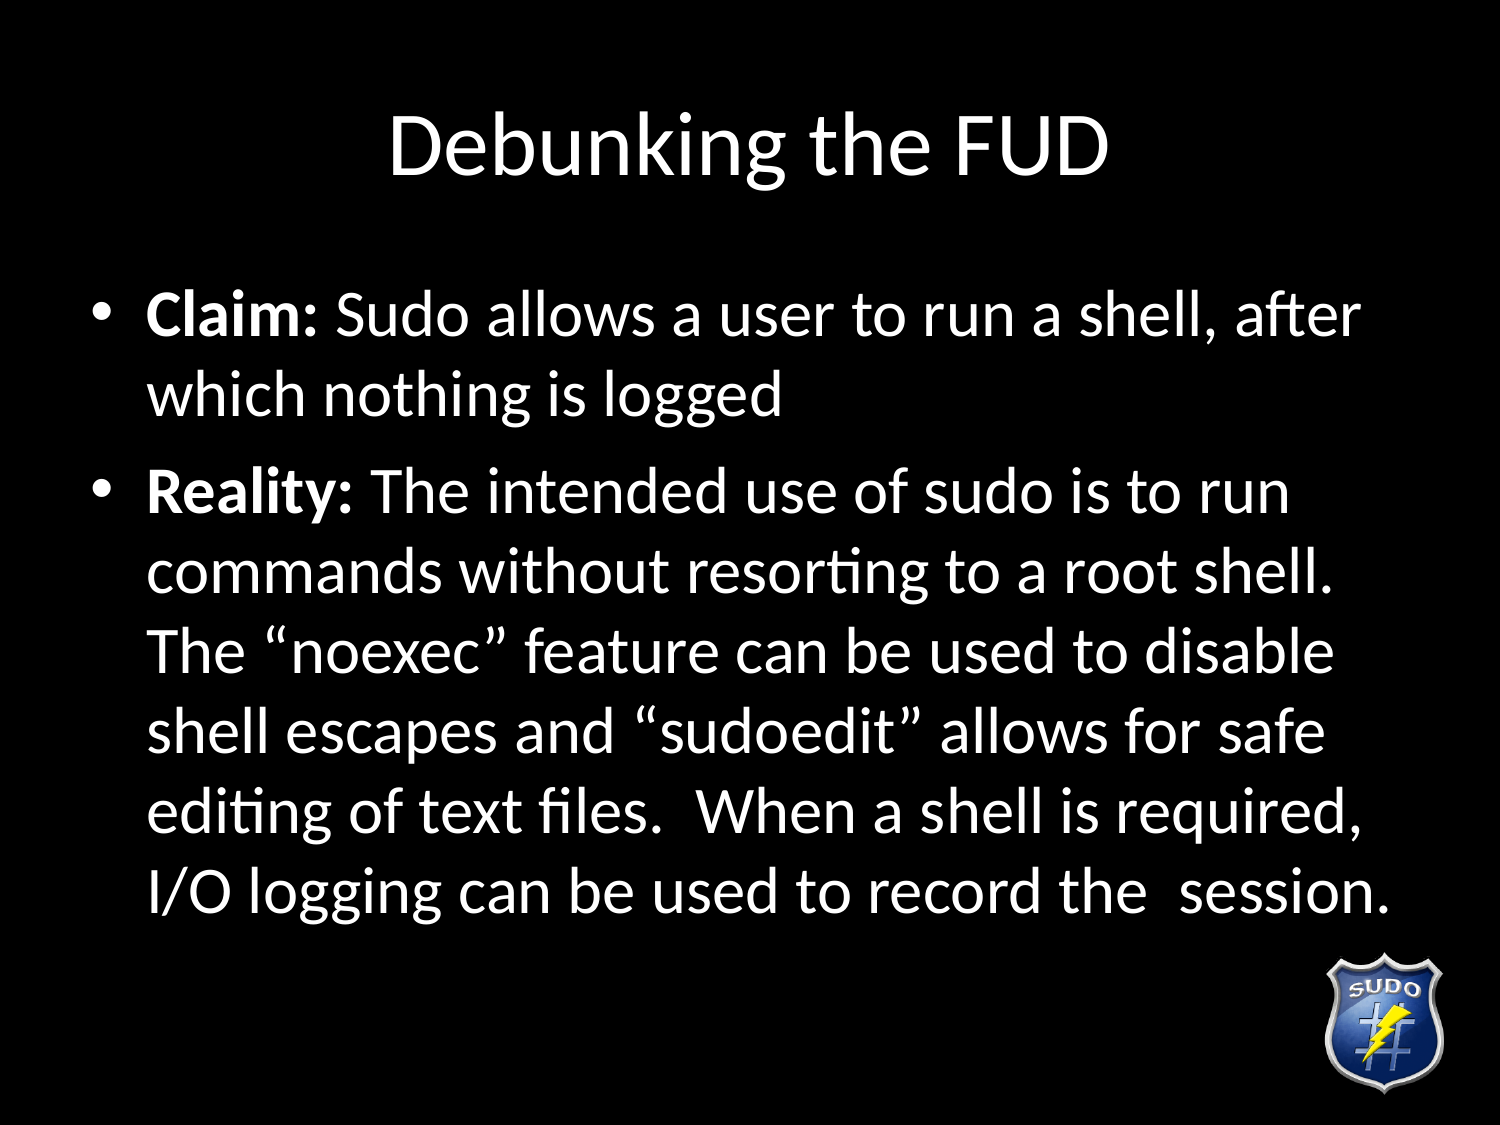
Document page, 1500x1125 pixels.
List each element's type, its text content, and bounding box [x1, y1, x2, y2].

title Debunking the FUD [75, 45, 1426, 233]
picture [1315, 949, 1453, 1103]
list Claim: Sudo allows a user to run a shell, after which nothing is logged Reality: The intended use of sudo is to run commands without resorting to a root shell. The “noexec” feature can be used to disable shell escapes and “sudoedit” allows for safe editing of text files. When a shell is required, I/O logging can be used to record the session. [75, 262, 1426, 1005]
